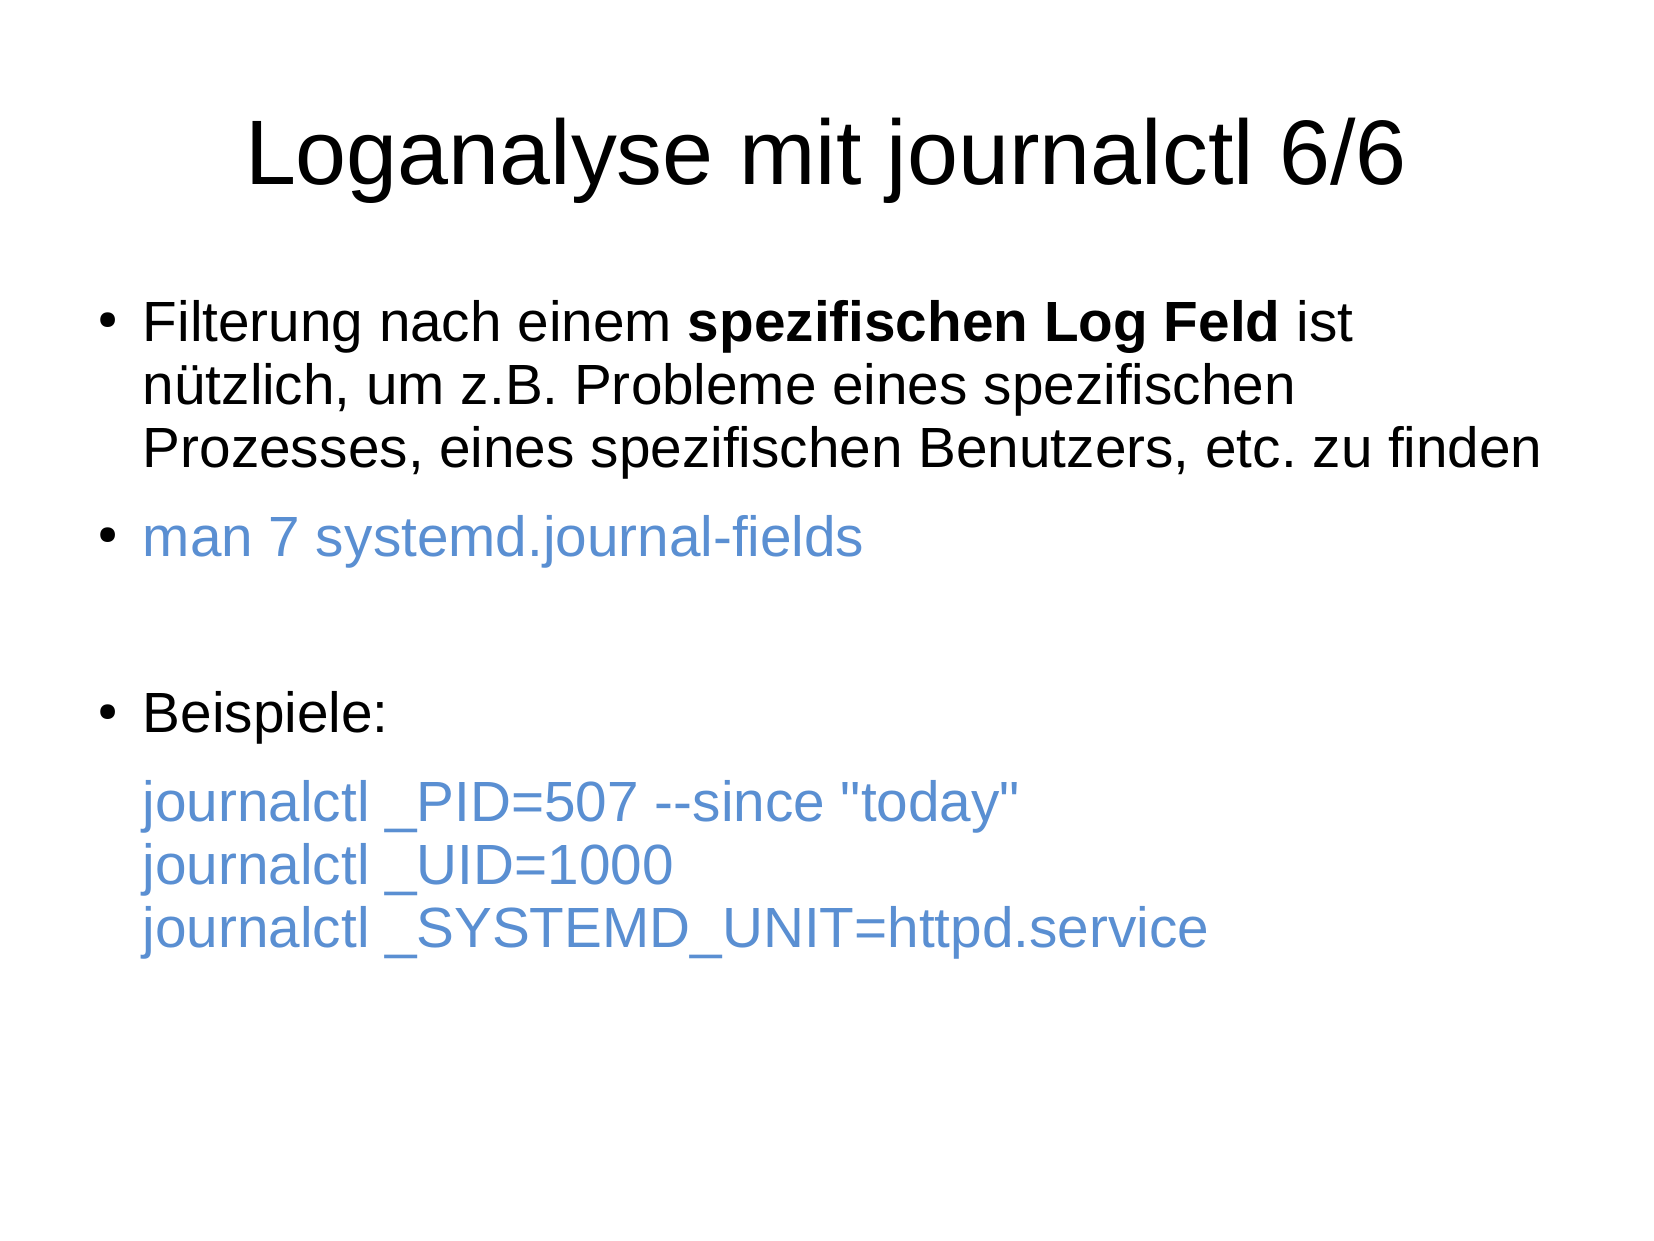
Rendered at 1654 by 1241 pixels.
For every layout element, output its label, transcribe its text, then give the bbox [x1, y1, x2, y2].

title Loganalyse mit journalctl 6/6 [82, 49, 1571, 257]
list Filterung nach einem spezifischen Log Feld ist nützlich, um z.B. Probleme eines spezifischen Prozesses, eines spezifischen Benutzers, etc. zu finden man 7 systemd.journal-fields Beispiele: journalctl _PID=507 --since "today" journalctl _UID=1000 journalctl _SYSTEMD_UNIT=httpd.service [82, 290, 1571, 1010]
